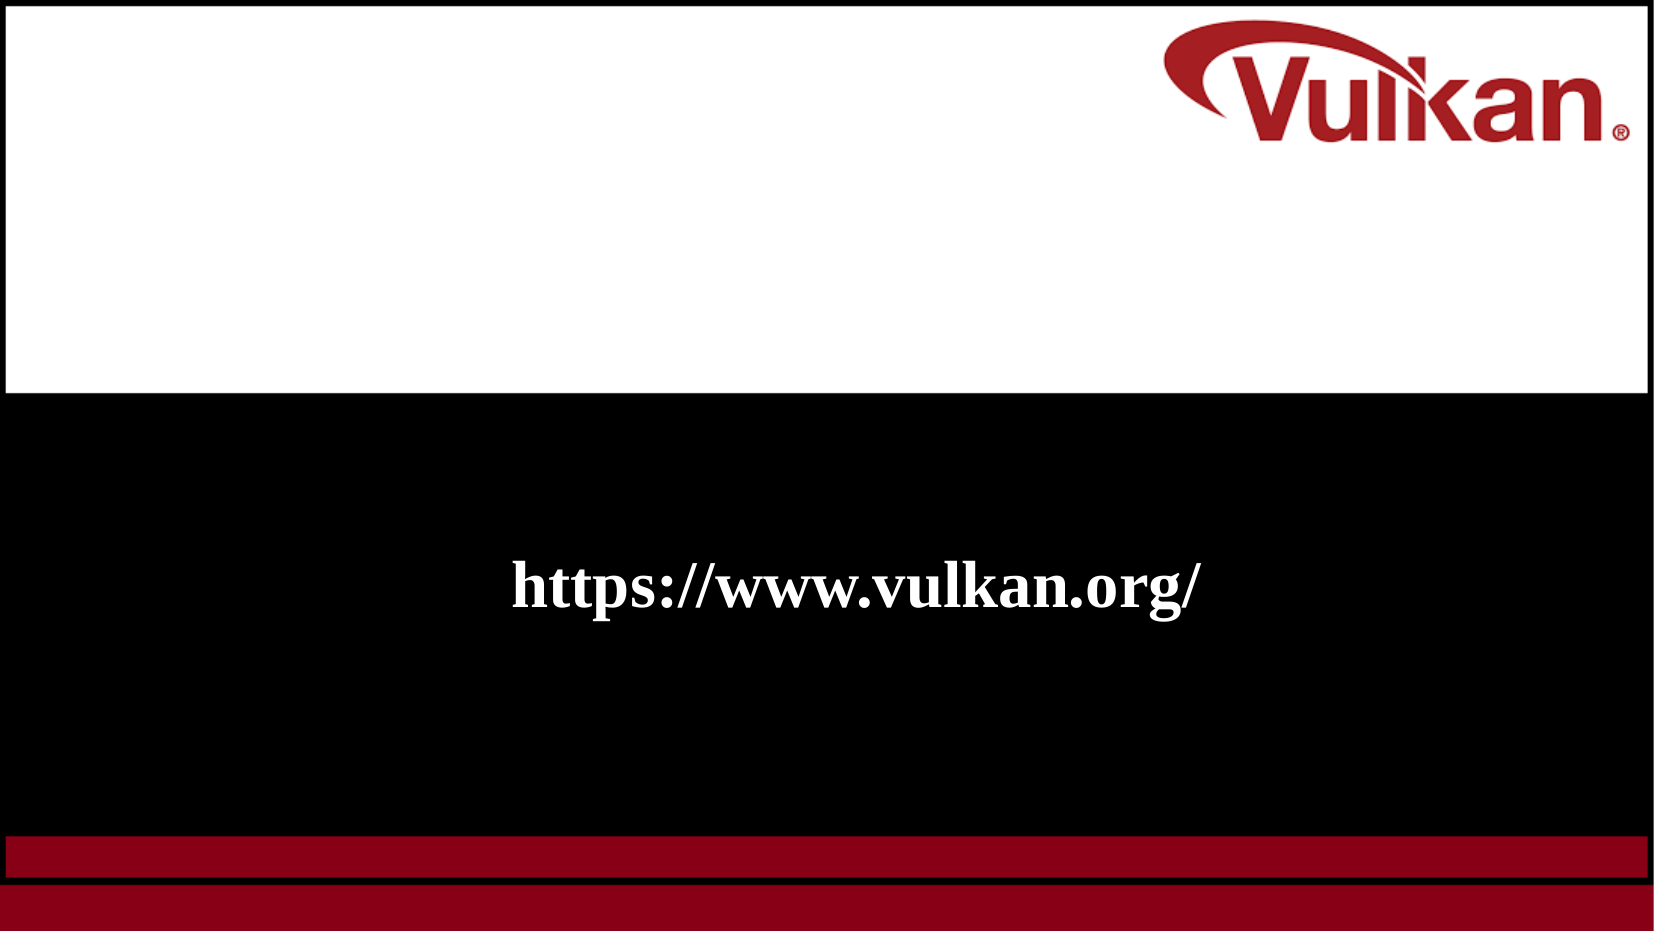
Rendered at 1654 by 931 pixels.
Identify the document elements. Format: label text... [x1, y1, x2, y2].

subtitle https://www.vulkan.org/ [112, 225, 1601, 931]
picture [0, 0, 1654, 931]
